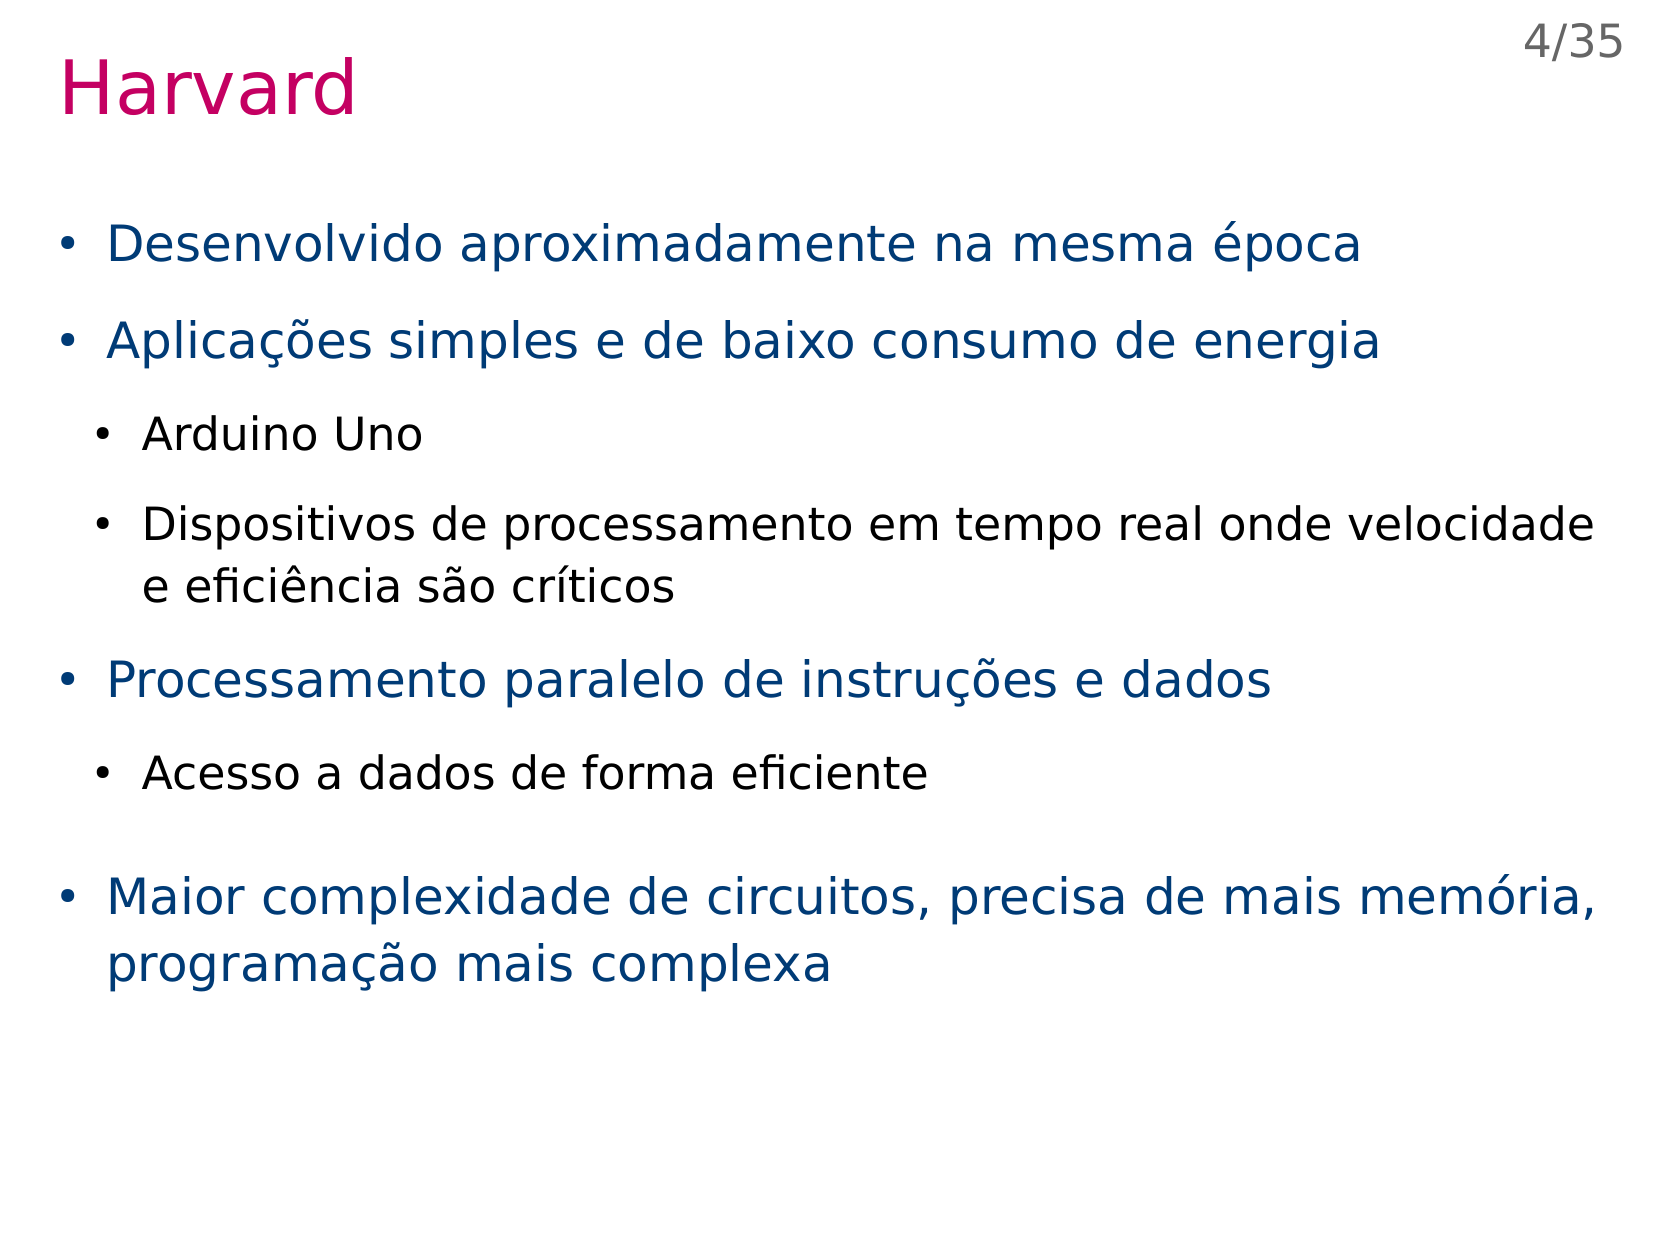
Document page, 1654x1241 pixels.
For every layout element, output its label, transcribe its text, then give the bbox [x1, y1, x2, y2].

title Harvard [59, 29, 1625, 148]
list Desenvolvido aproximadamente na mesma época Aplicações simples e de baixo consumo de energia Arduino Uno Dispositivos de processamento em tempo real onde velocidade e eficiência são críticos Processamento paralelo de instruções e dados Acesso a dados de forma eficiente Maior complexidade de circuitos, precisa de mais memória, programação mais complexa [59, 206, 1625, 1211]
